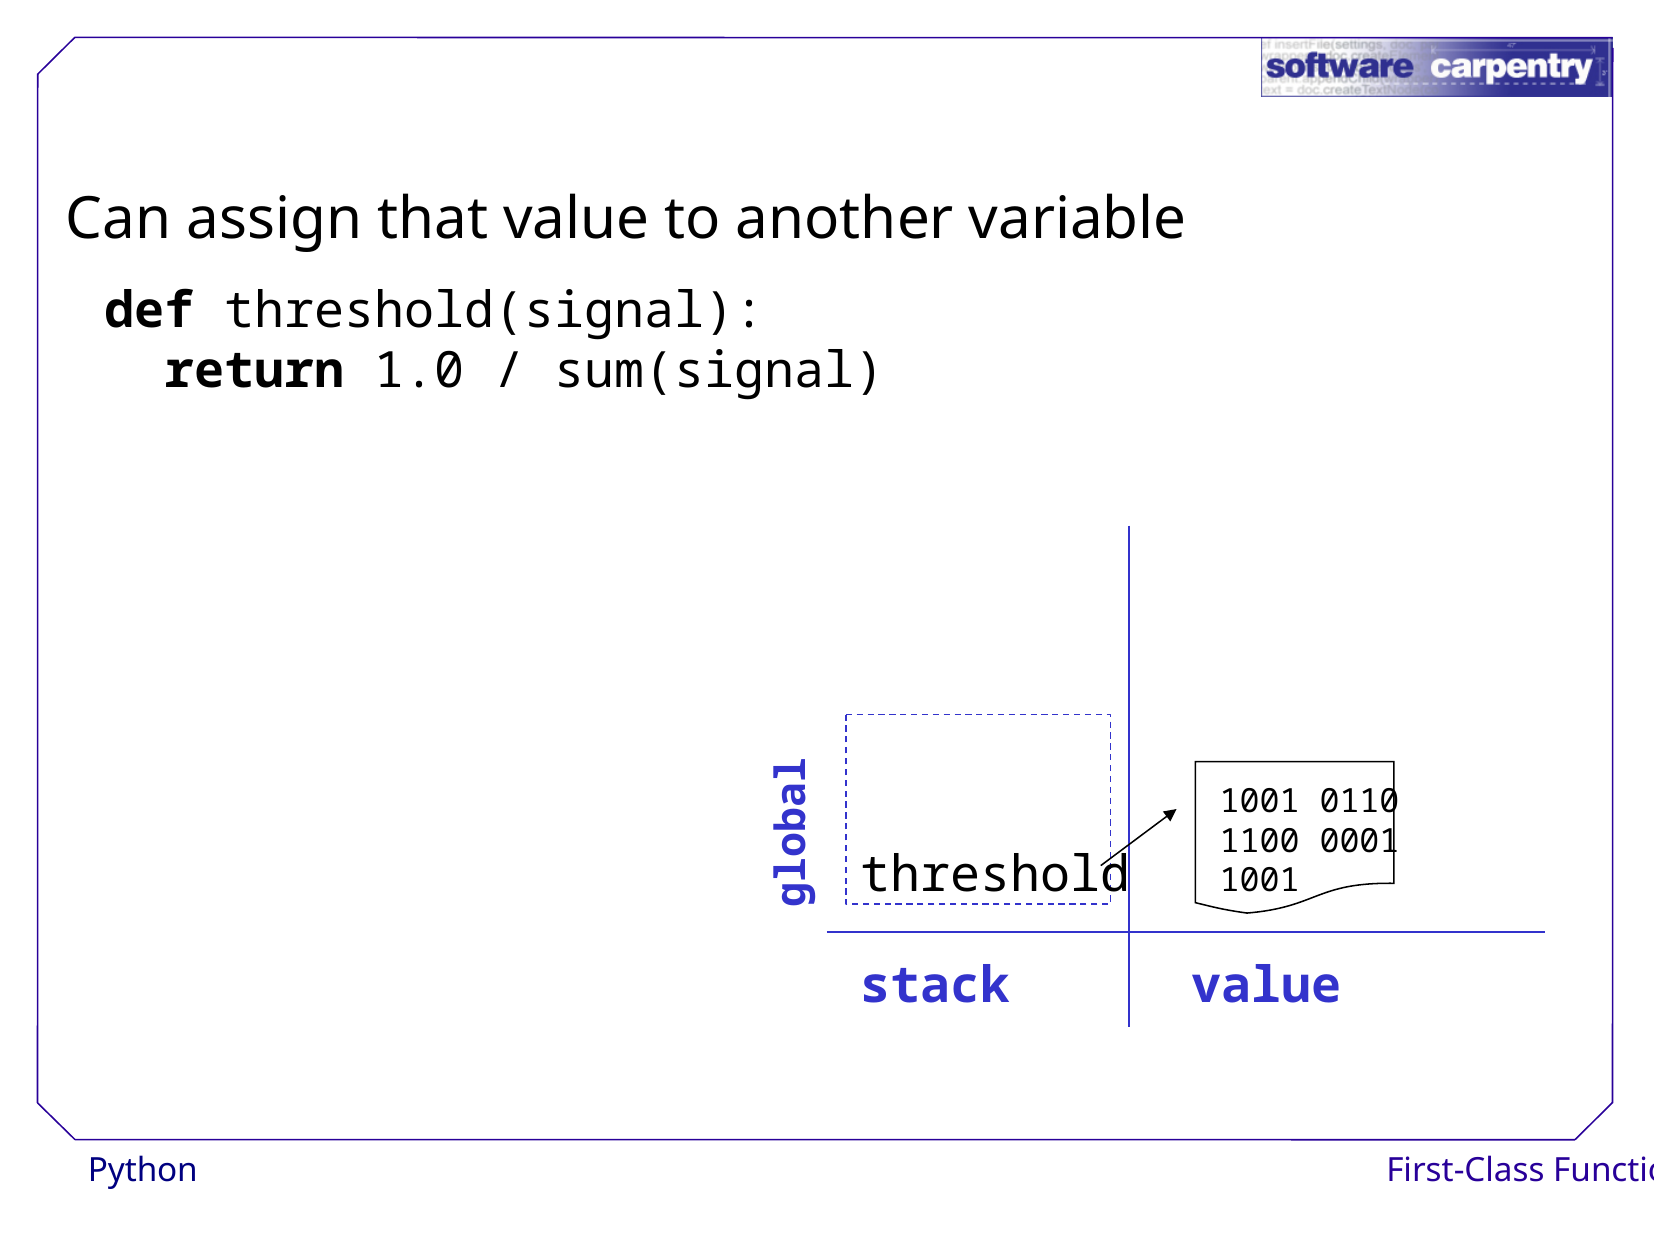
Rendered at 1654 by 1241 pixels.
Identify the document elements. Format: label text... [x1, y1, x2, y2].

text_box Can assign that value to another variable [51, 138, 1352, 259]
text_box def threshold(signal): return 1.0 / sum(signal) [89, 270, 894, 677]
text_box threshold [845, 714, 1111, 904]
text_box 1001 0110 1100 0001 1001 [1204, 771, 1375, 904]
text_box value [1176, 950, 1442, 1027]
picture [1261, 39, 1613, 97]
text_box stack [845, 950, 1111, 1027]
text_box global [760, 761, 837, 923]
